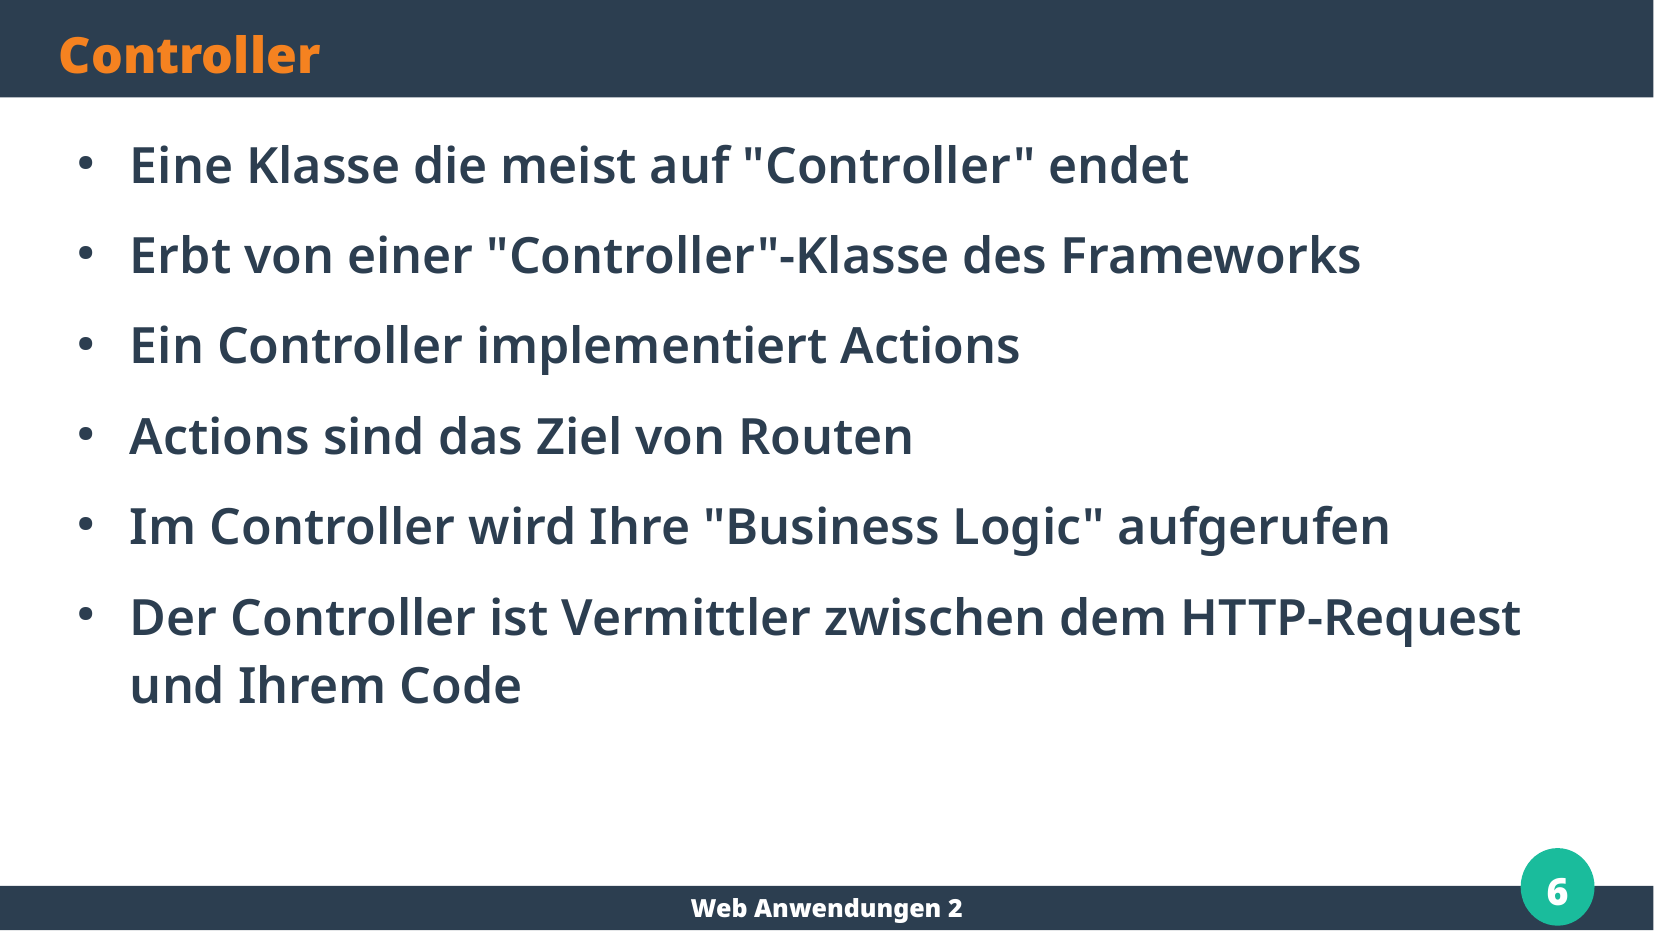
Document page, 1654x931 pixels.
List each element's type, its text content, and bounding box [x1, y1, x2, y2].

list Eine Klasse die meist auf "Controller" endet Erbt von einer "Controller"-Klasse des Frameworks Ein Controller implementiert Actions Actions sind das Ziel von Routen Im Controller wird Ihre "Business Logic" aufgerufen Der Controller ist Vermittler zwischen dem HTTP-Request und Ihrem Code [59, 129, 1595, 864]
title Controller [59, 8, 1595, 89]
